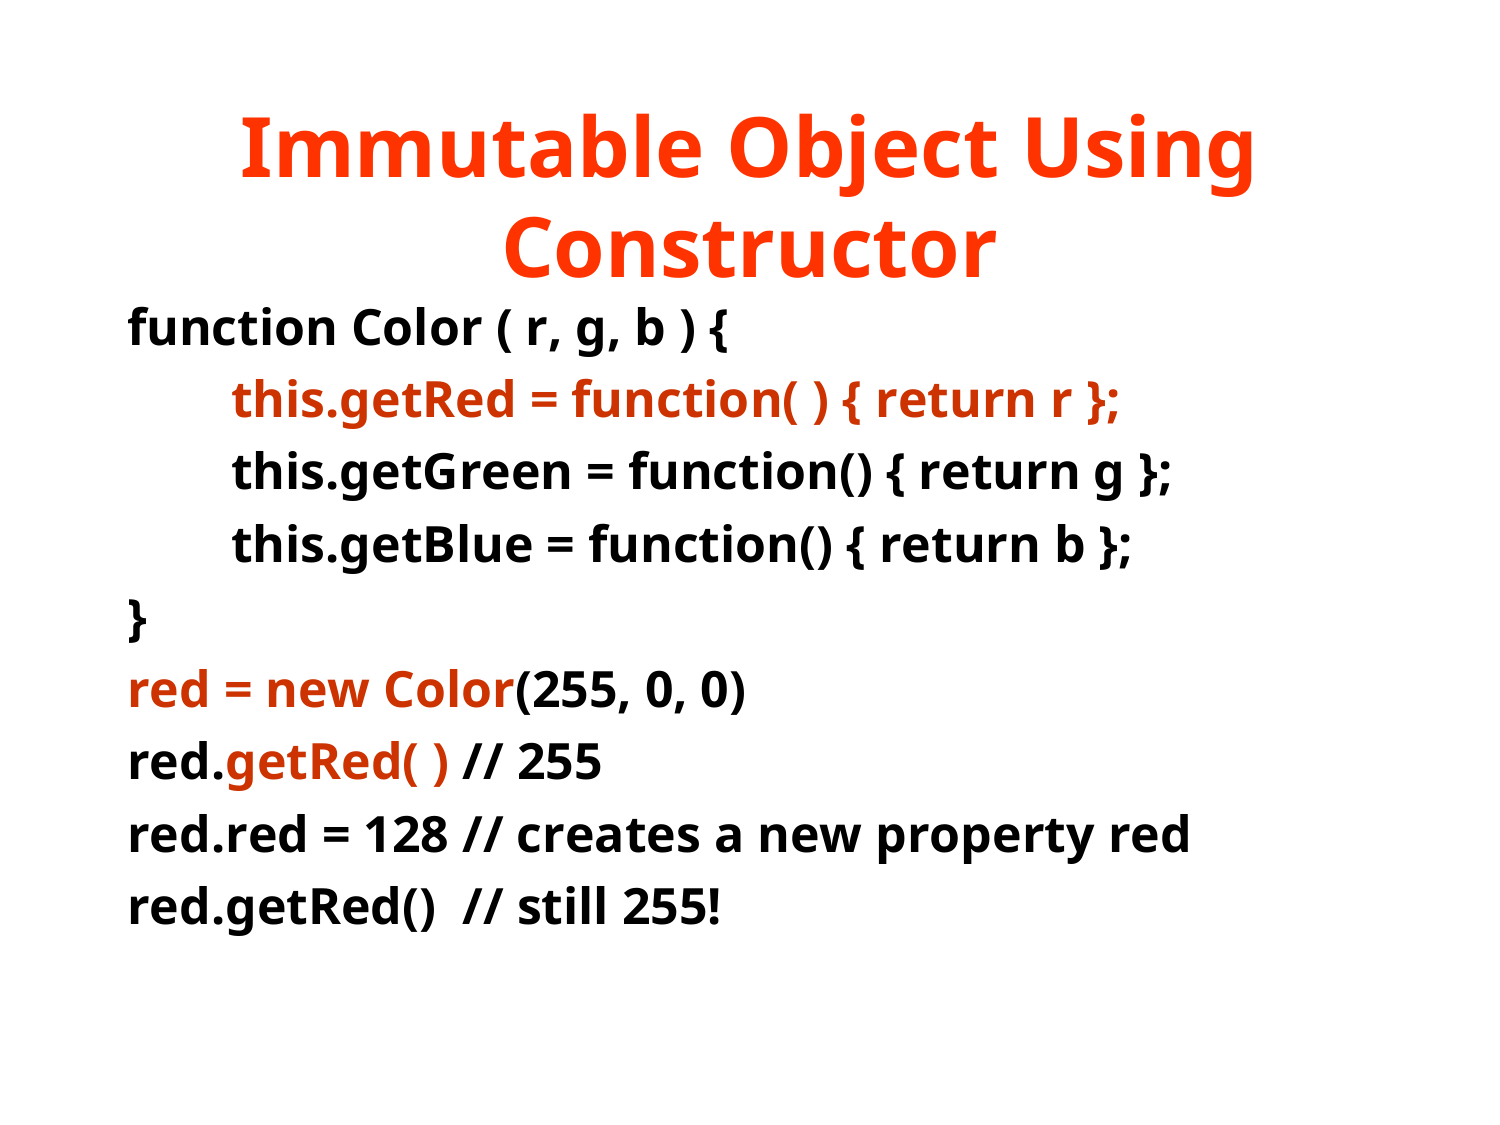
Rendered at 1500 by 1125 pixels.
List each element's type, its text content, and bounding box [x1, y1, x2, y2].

list function Color ( r, g, b ) { this.getRed = function( ) { return r }; this.getGreen = function() { return g }; this.getBlue = function() { return b }; } red = new Color(255, 0, 0) red.getRed( ) // 255 red.red = 128 // creates a new property red red.getRed() // still 255! [112, 287, 1388, 1015]
title Immutable Object Using Constructor [112, 86, 1388, 287]
